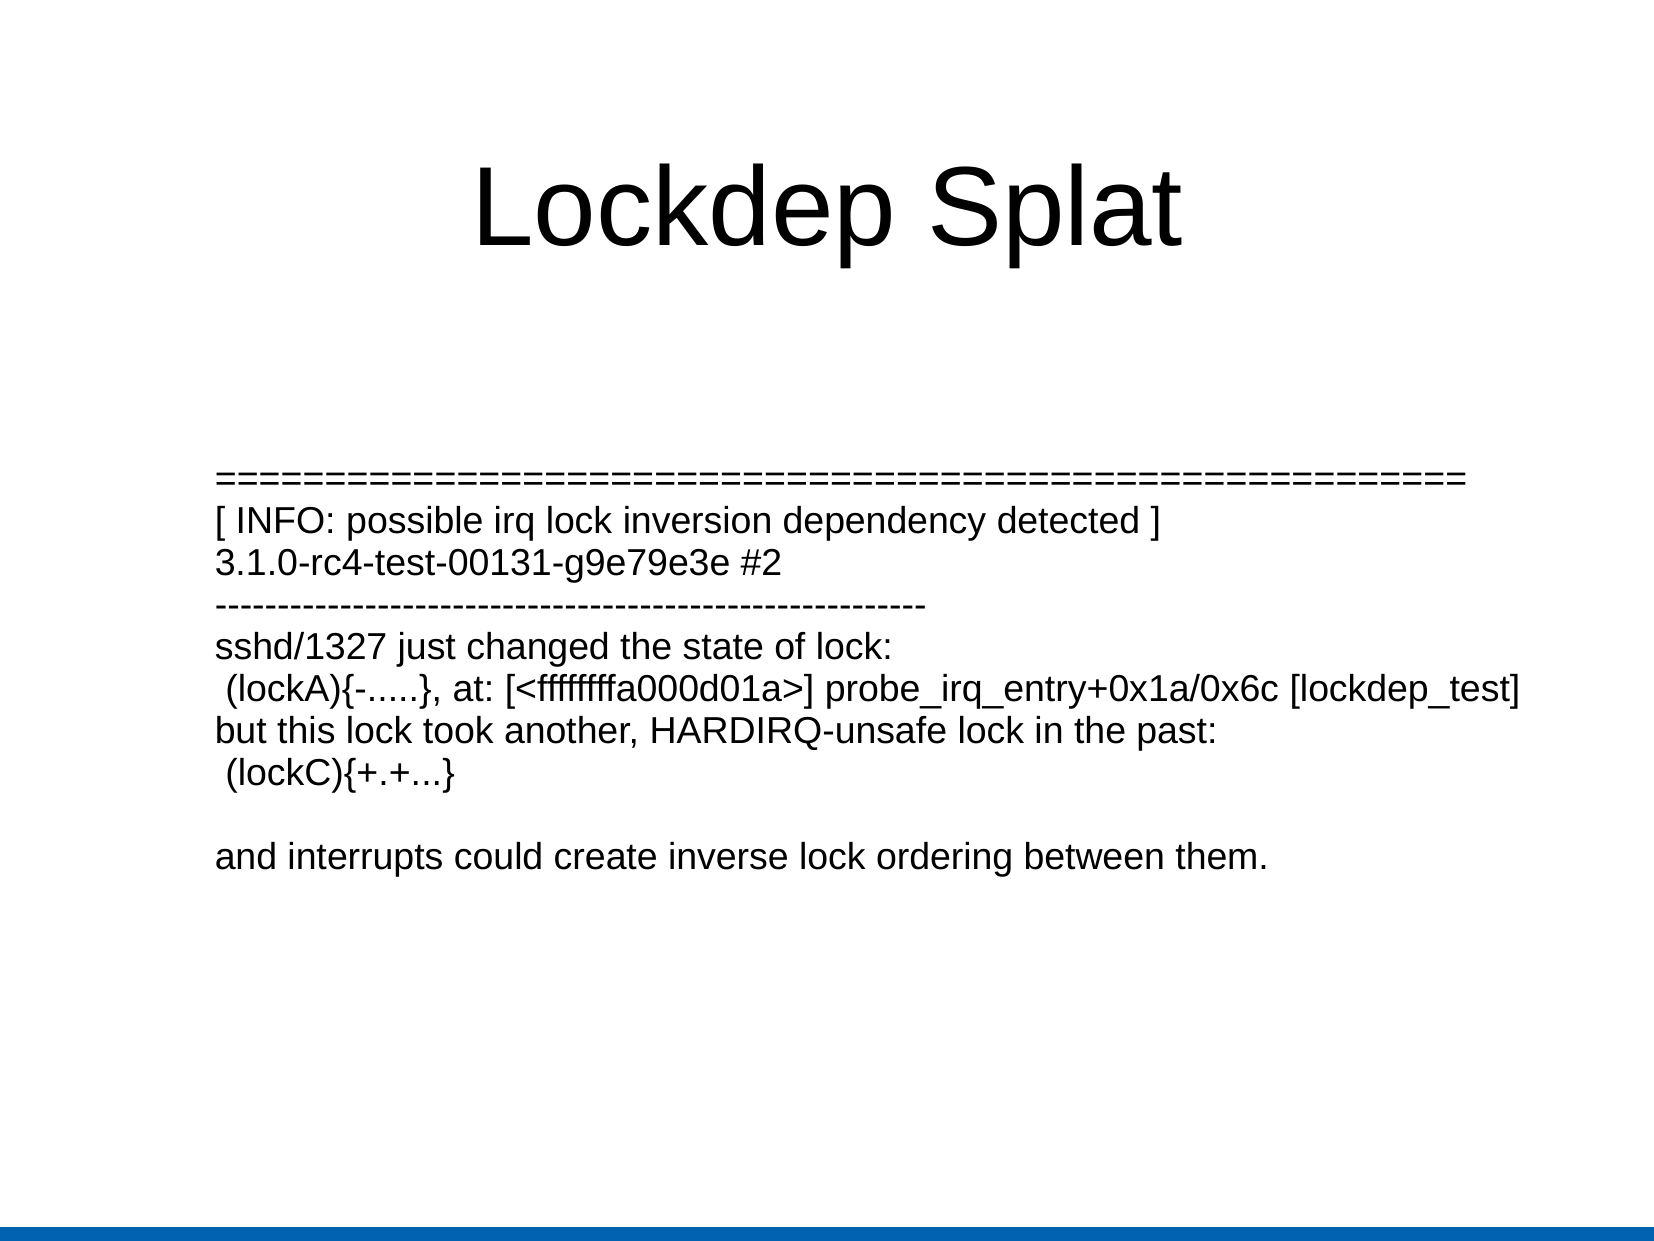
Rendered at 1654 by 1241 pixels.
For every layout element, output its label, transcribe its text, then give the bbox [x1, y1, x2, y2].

title Lockdep Splat [121, 110, 1534, 303]
text_box ========================================================= [ INFO: possible irq lock inversion dependency detected ] 3.1.0-rc4-test-00131-g9e79e3e #2 --------------------------------------------------------- sshd/1327 just changed the state of lock: (lockA){-.....}, at: [<ffffffffa000d01a>] probe_irq_entry+0x1a/0x6c [lockdep_test] but this lock took another, HARDIRQ-unsafe lock in the past: (lockC){+.+...} and interrupts could create inverse lock ordering between them. [200, 450, 1538, 885]
